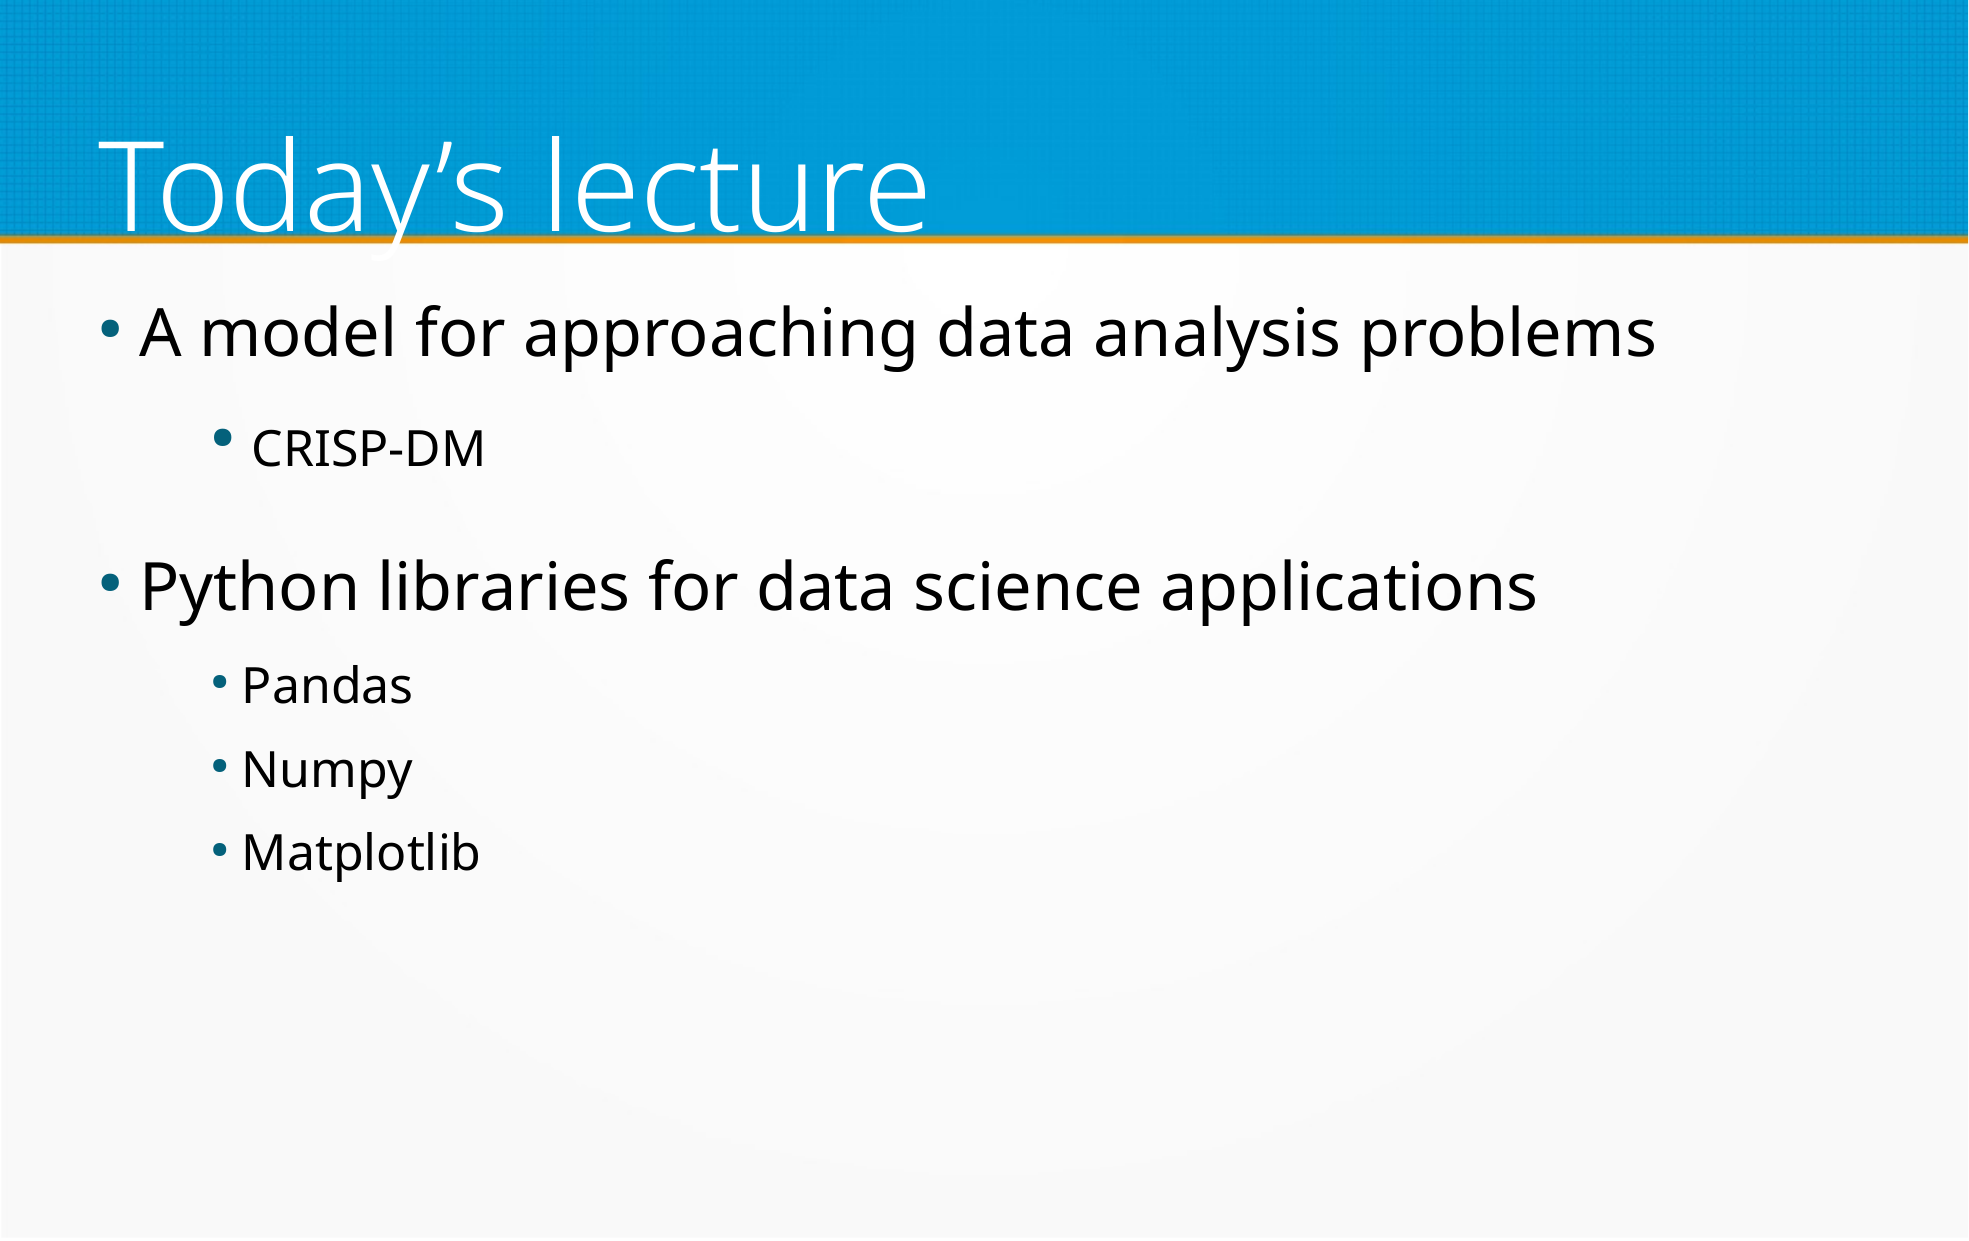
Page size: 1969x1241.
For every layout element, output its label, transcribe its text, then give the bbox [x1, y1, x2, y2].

title Today’s lecture [98, 49, 1870, 257]
picture [0, 233, 1969, 1241]
list A model for approaching data analysis problems CRISP-DM Python libraries for data science applications Pandas Numpy Matplotlib [98, 290, 1870, 1156]
